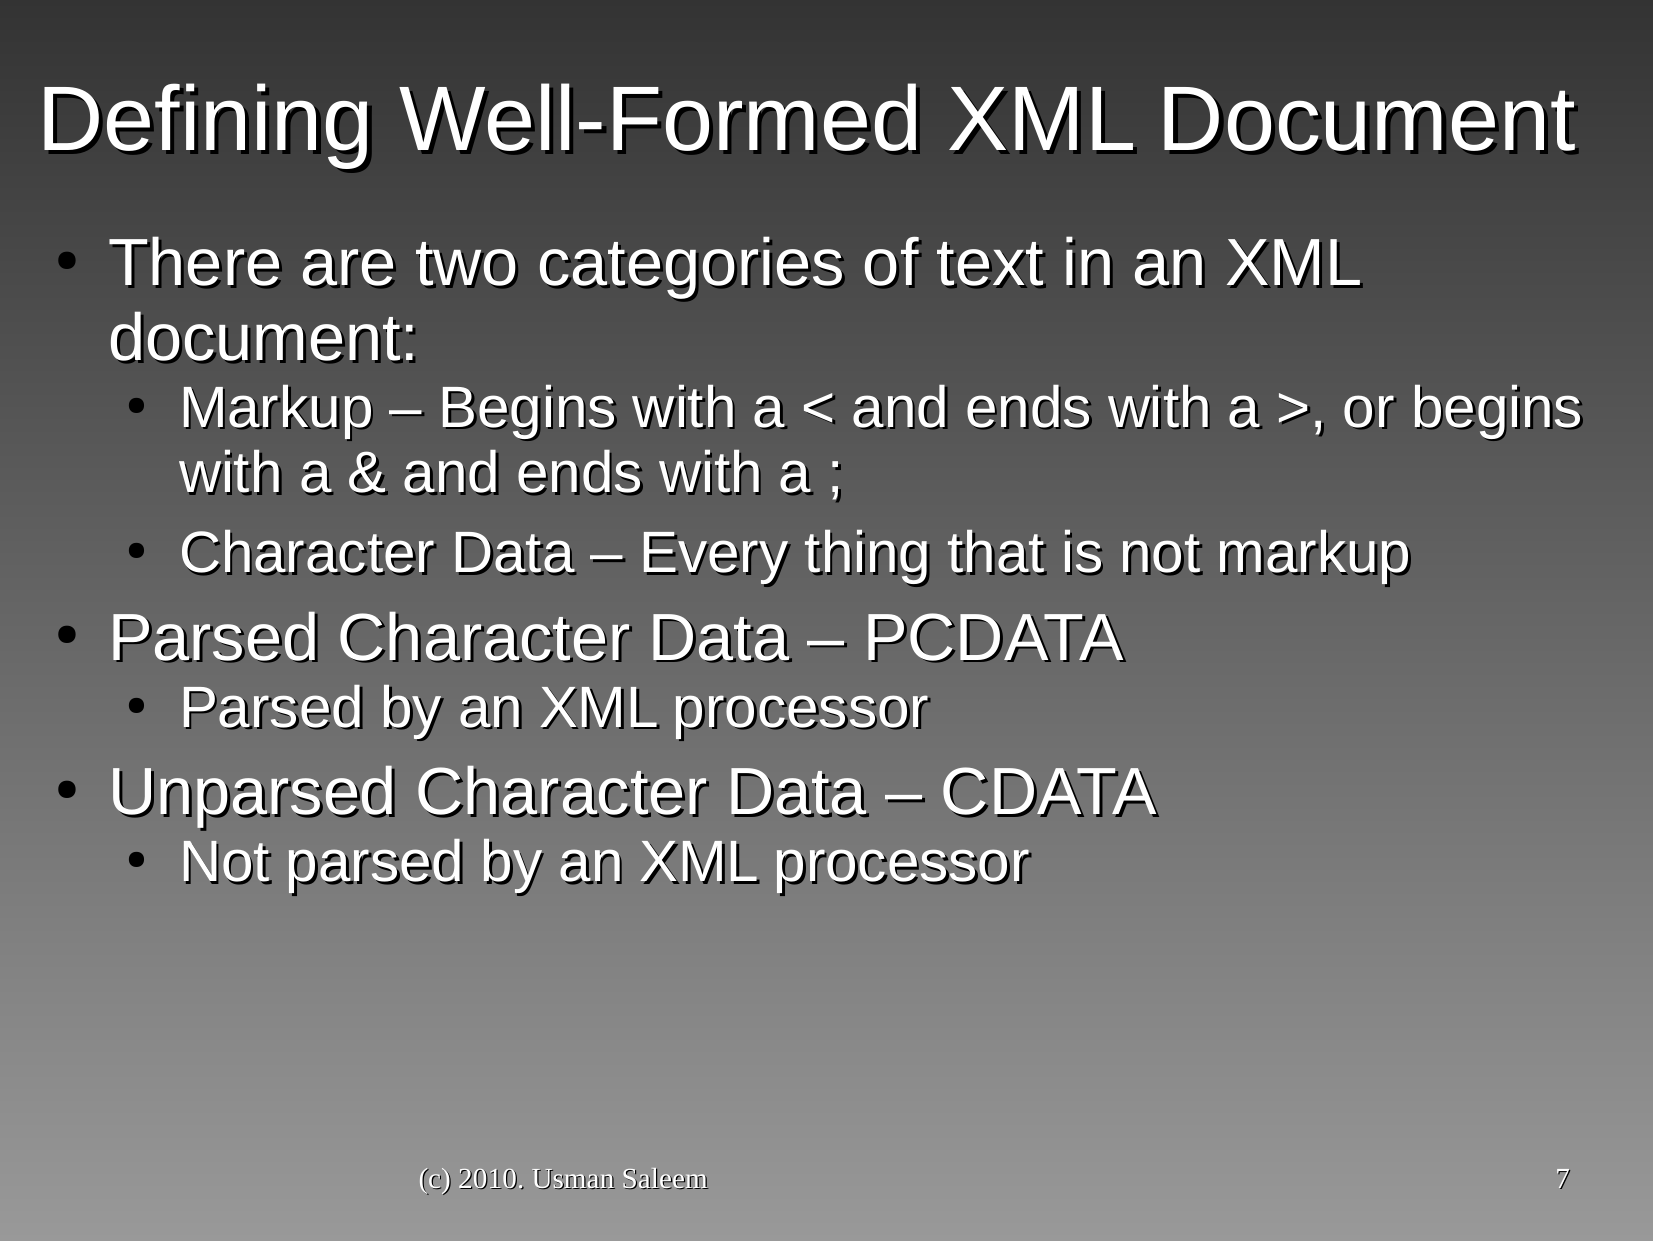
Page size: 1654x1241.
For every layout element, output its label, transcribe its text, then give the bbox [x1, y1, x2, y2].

list There are two categories of text in an XML document: Markup – Begins with a < and ends with a >, or begins with a & and ends with a ; Character Data – Every thing that is not markup Parsed Character Data – PCDATA Parsed by an XML processor Unparsed Character Data – CDATA Not parsed by an XML processor [37, 225, 1613, 1126]
title Defining Well-Formed XML Document [37, 56, 1613, 181]
